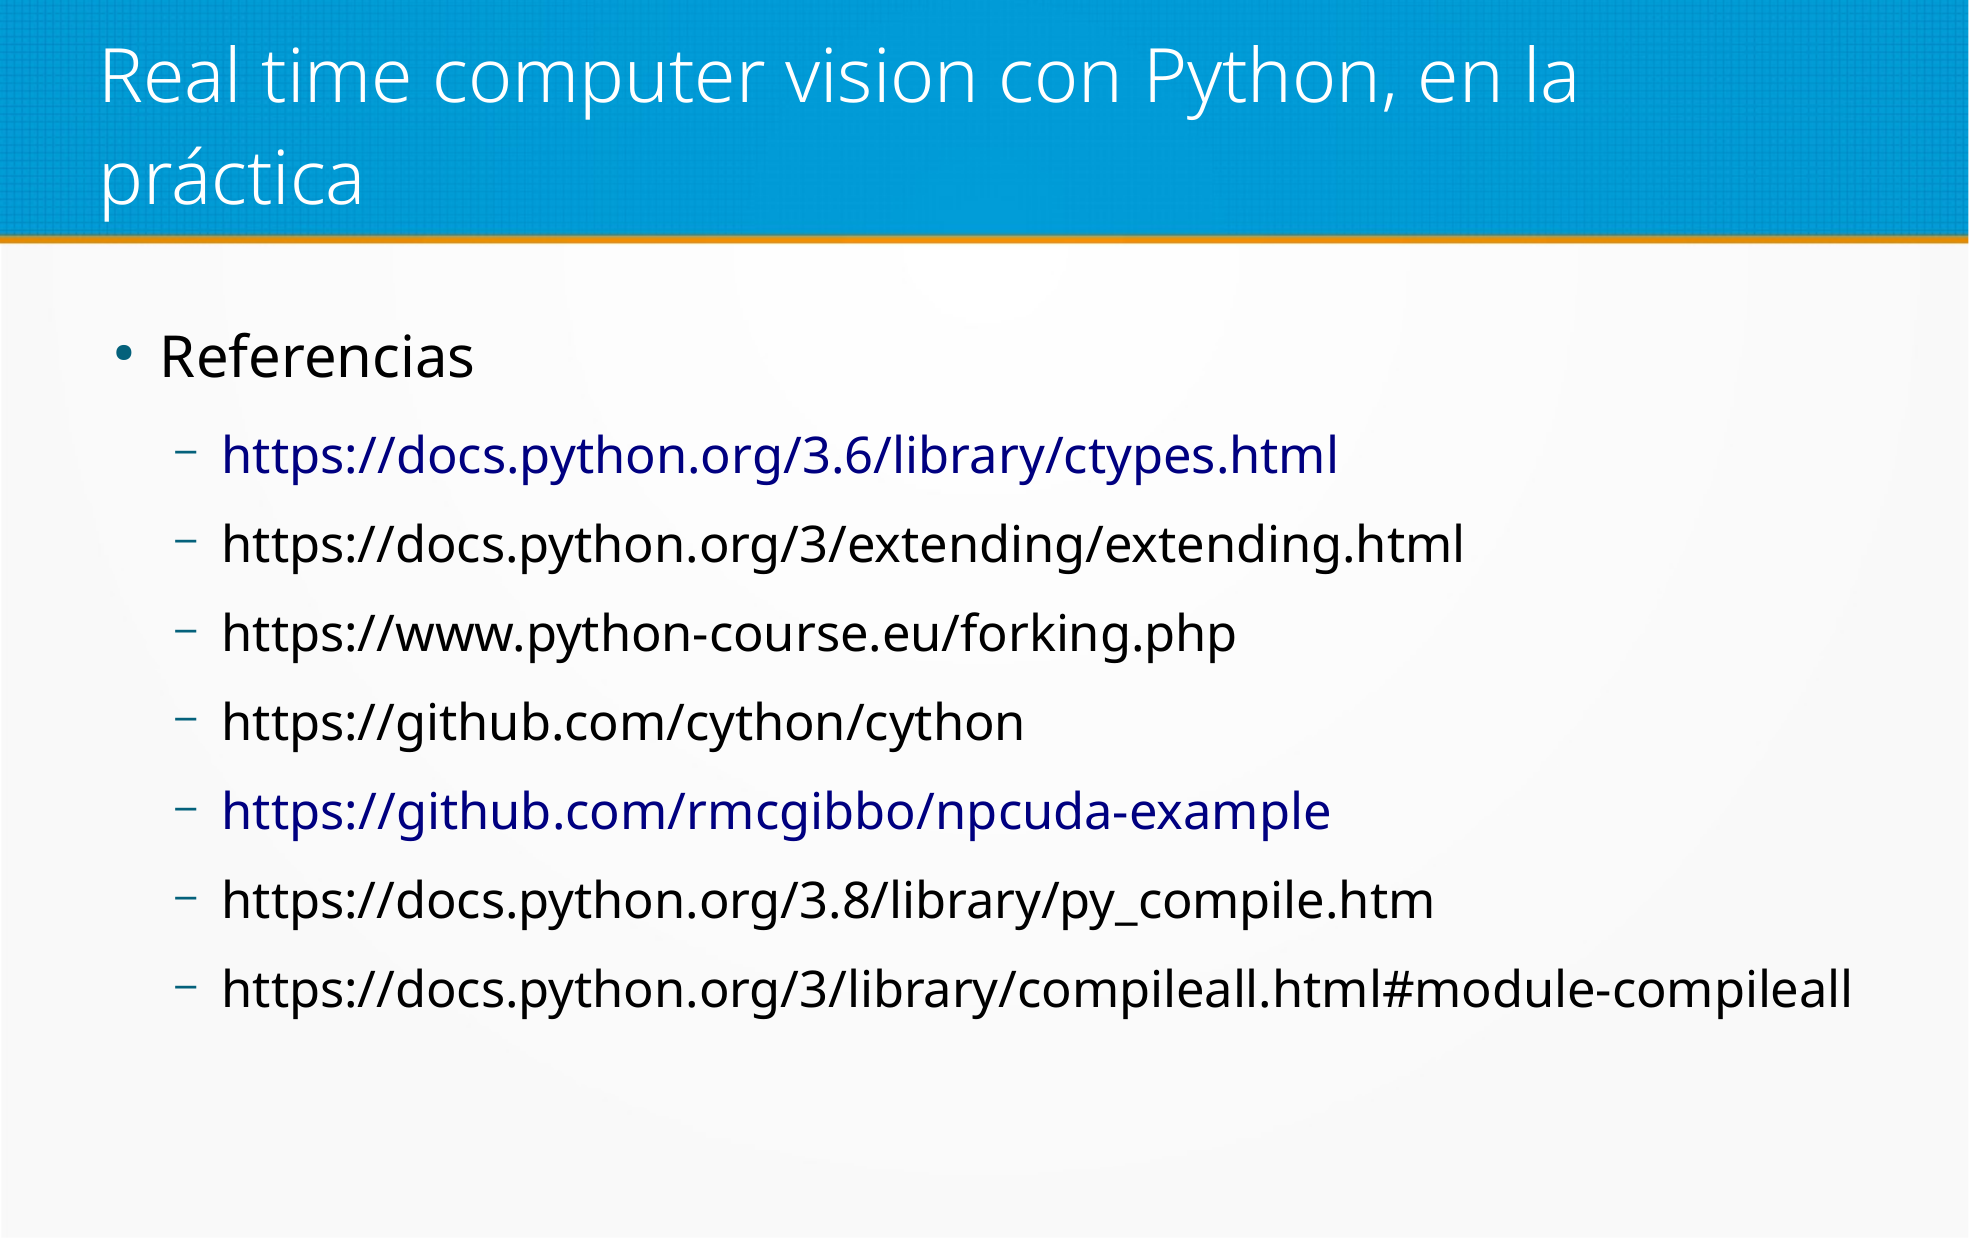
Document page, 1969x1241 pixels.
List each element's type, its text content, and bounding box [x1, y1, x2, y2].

title Real time computer vision con Python, en la práctica [98, 19, 1870, 227]
list Referencias https://docs.python.org/3.6/library/ctypes.html https://docs.python.org/3/extending/extending.html https://www.python-course.eu/forking.php https://github.com/cython/cython https://github.com/rmcgibbo/npcuda-example https://docs.python.org/3.8/library/py_compile.htm https://docs.python.org/3/library/compileall.html#module-compileall [98, 315, 1861, 1081]
picture [0, 233, 1969, 1241]
